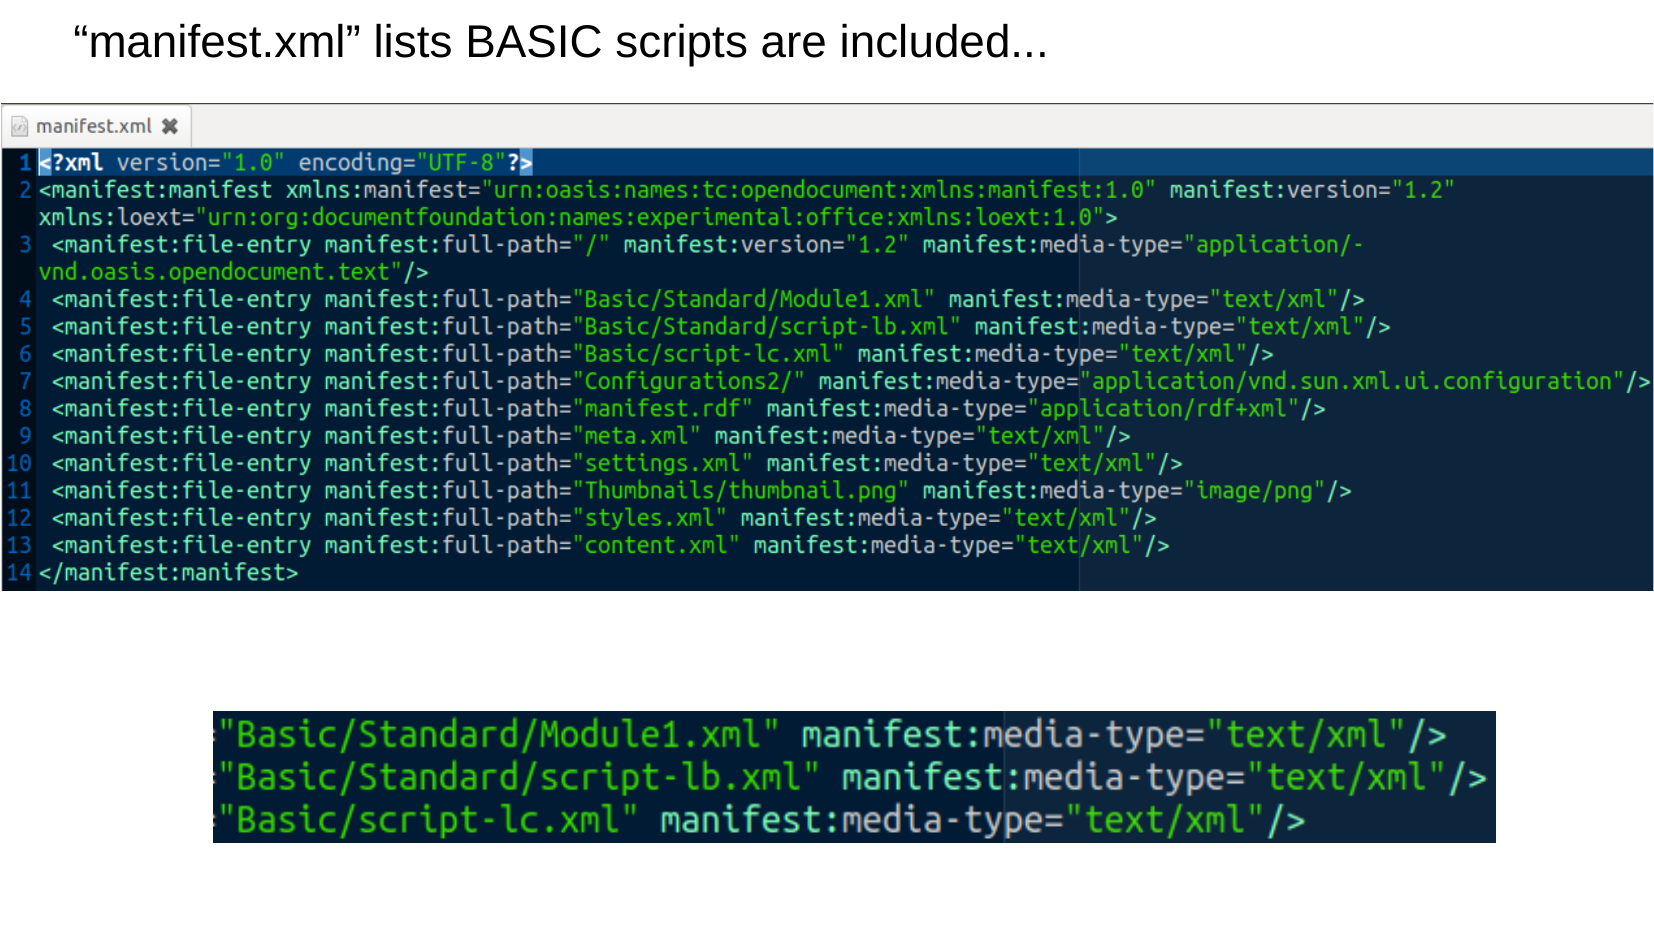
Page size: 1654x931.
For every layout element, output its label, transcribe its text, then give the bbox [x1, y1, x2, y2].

picture [1, 103, 1654, 591]
subtitle “manifest.xml” lists BASIC scripts are included... [73, 16, 1562, 87]
picture [213, 711, 1496, 843]
